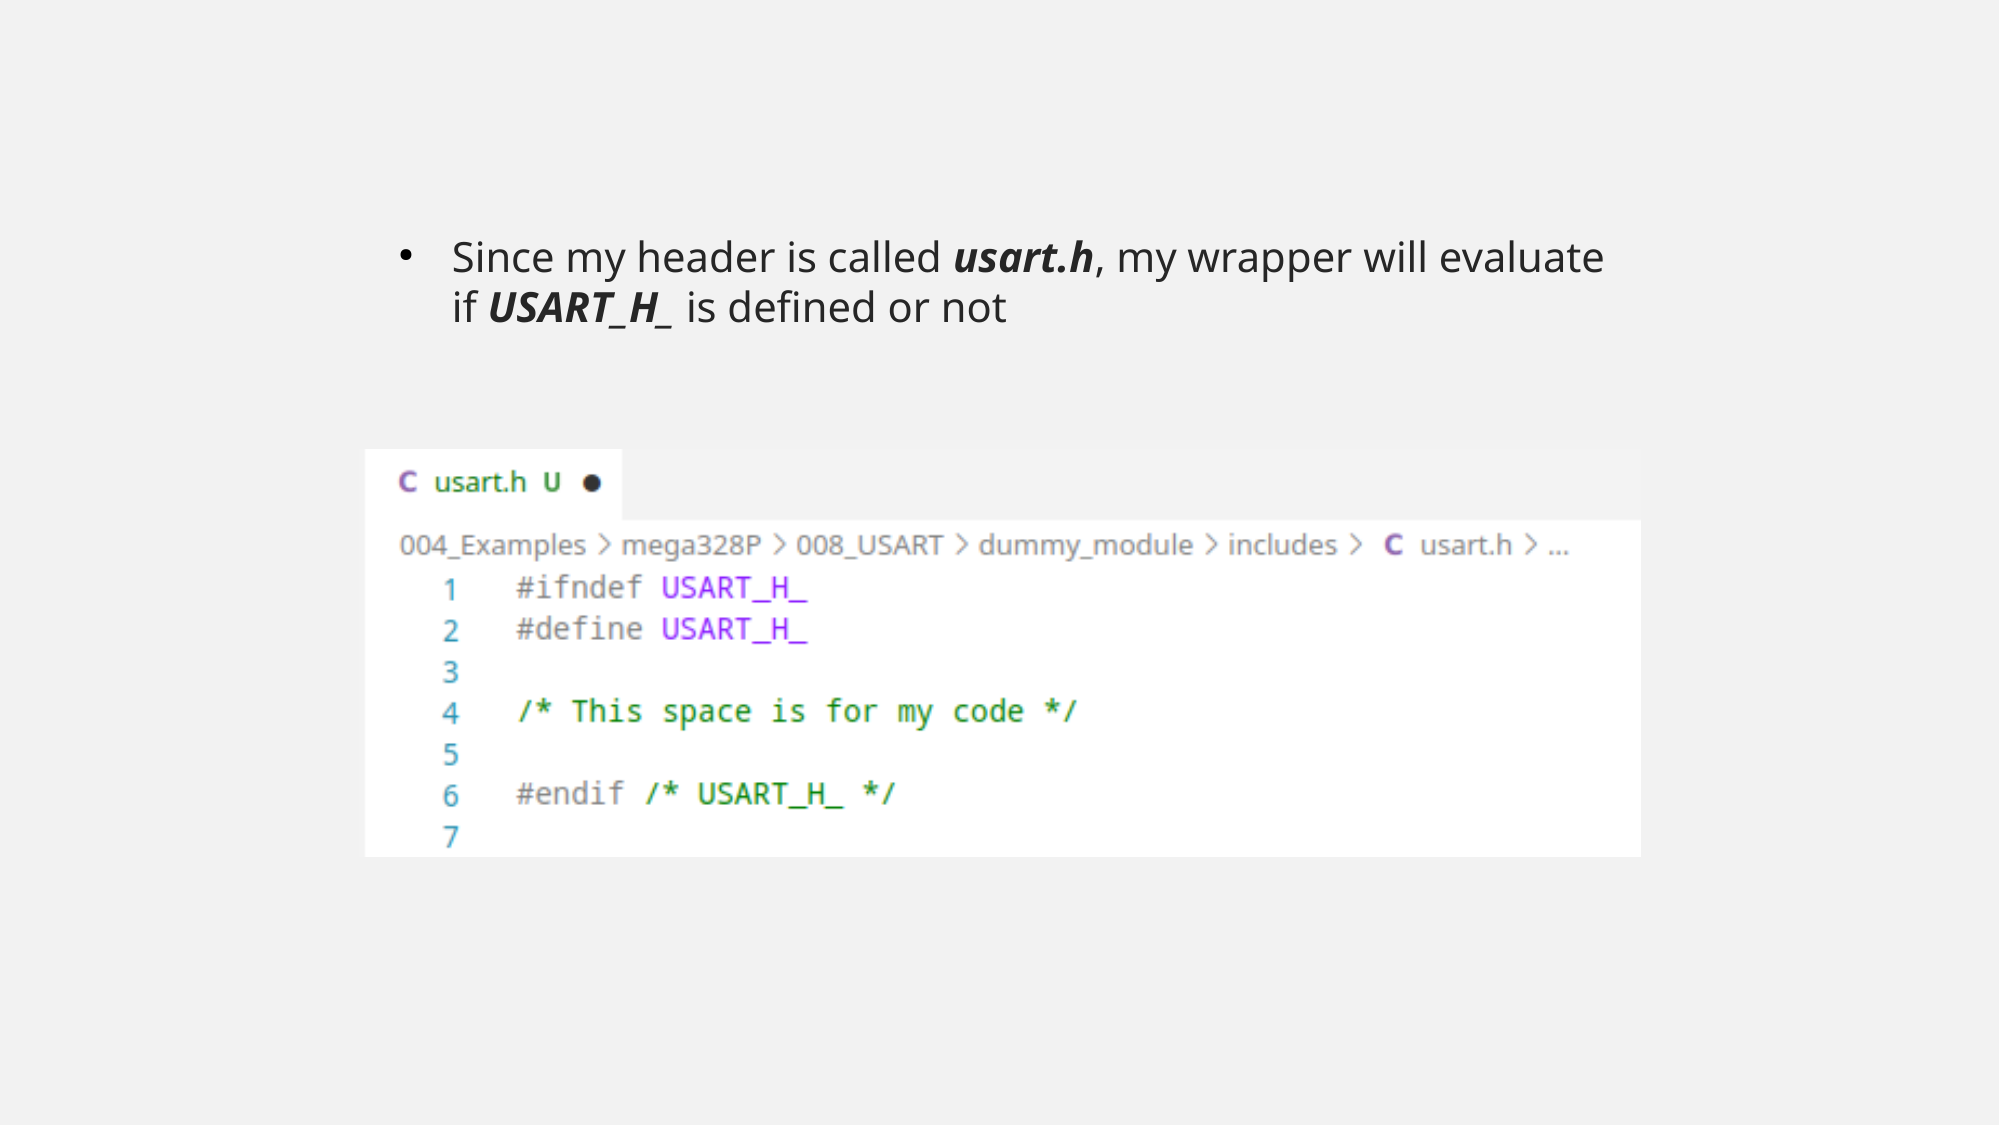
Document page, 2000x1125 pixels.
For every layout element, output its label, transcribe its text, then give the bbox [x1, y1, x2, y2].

list Since my header is called usart.h, my wrapper will evaluate if USART_H_ is defined or not [365, 222, 1634, 376]
picture [359, 449, 1641, 857]
